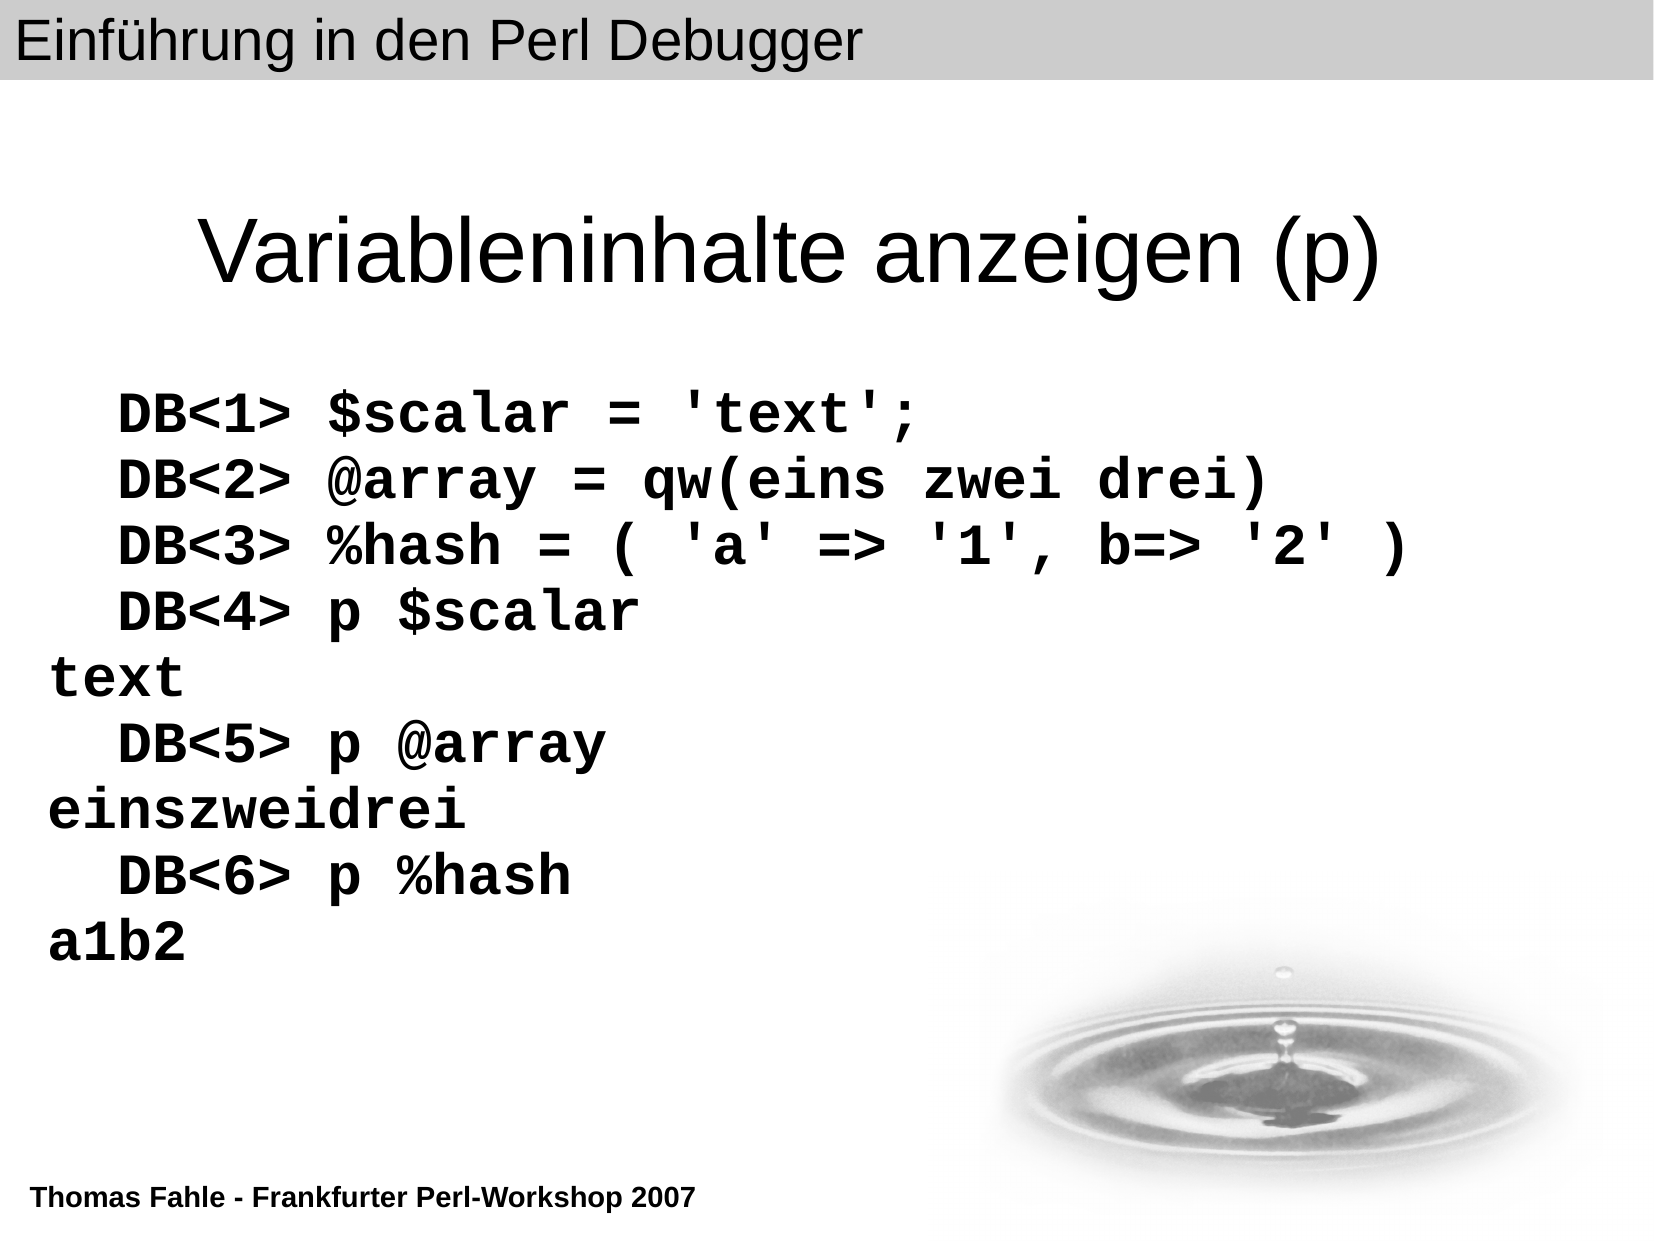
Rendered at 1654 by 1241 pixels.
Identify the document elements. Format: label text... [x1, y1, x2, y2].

picture [0, 80, 1654, 1241]
subtitle DB<1> $scalar = 'text'; DB<2> @array = qw(eins zwei drei) DB<3> %hash = ( 'a' => '1', b=> '2' ) DB<4> p $scalar text DB<5> p @array einszweidrei DB<6> p %hash a1b2 [47, 383, 1536, 983]
title Variableninhalte anzeigen (p) [47, 154, 1536, 347]
